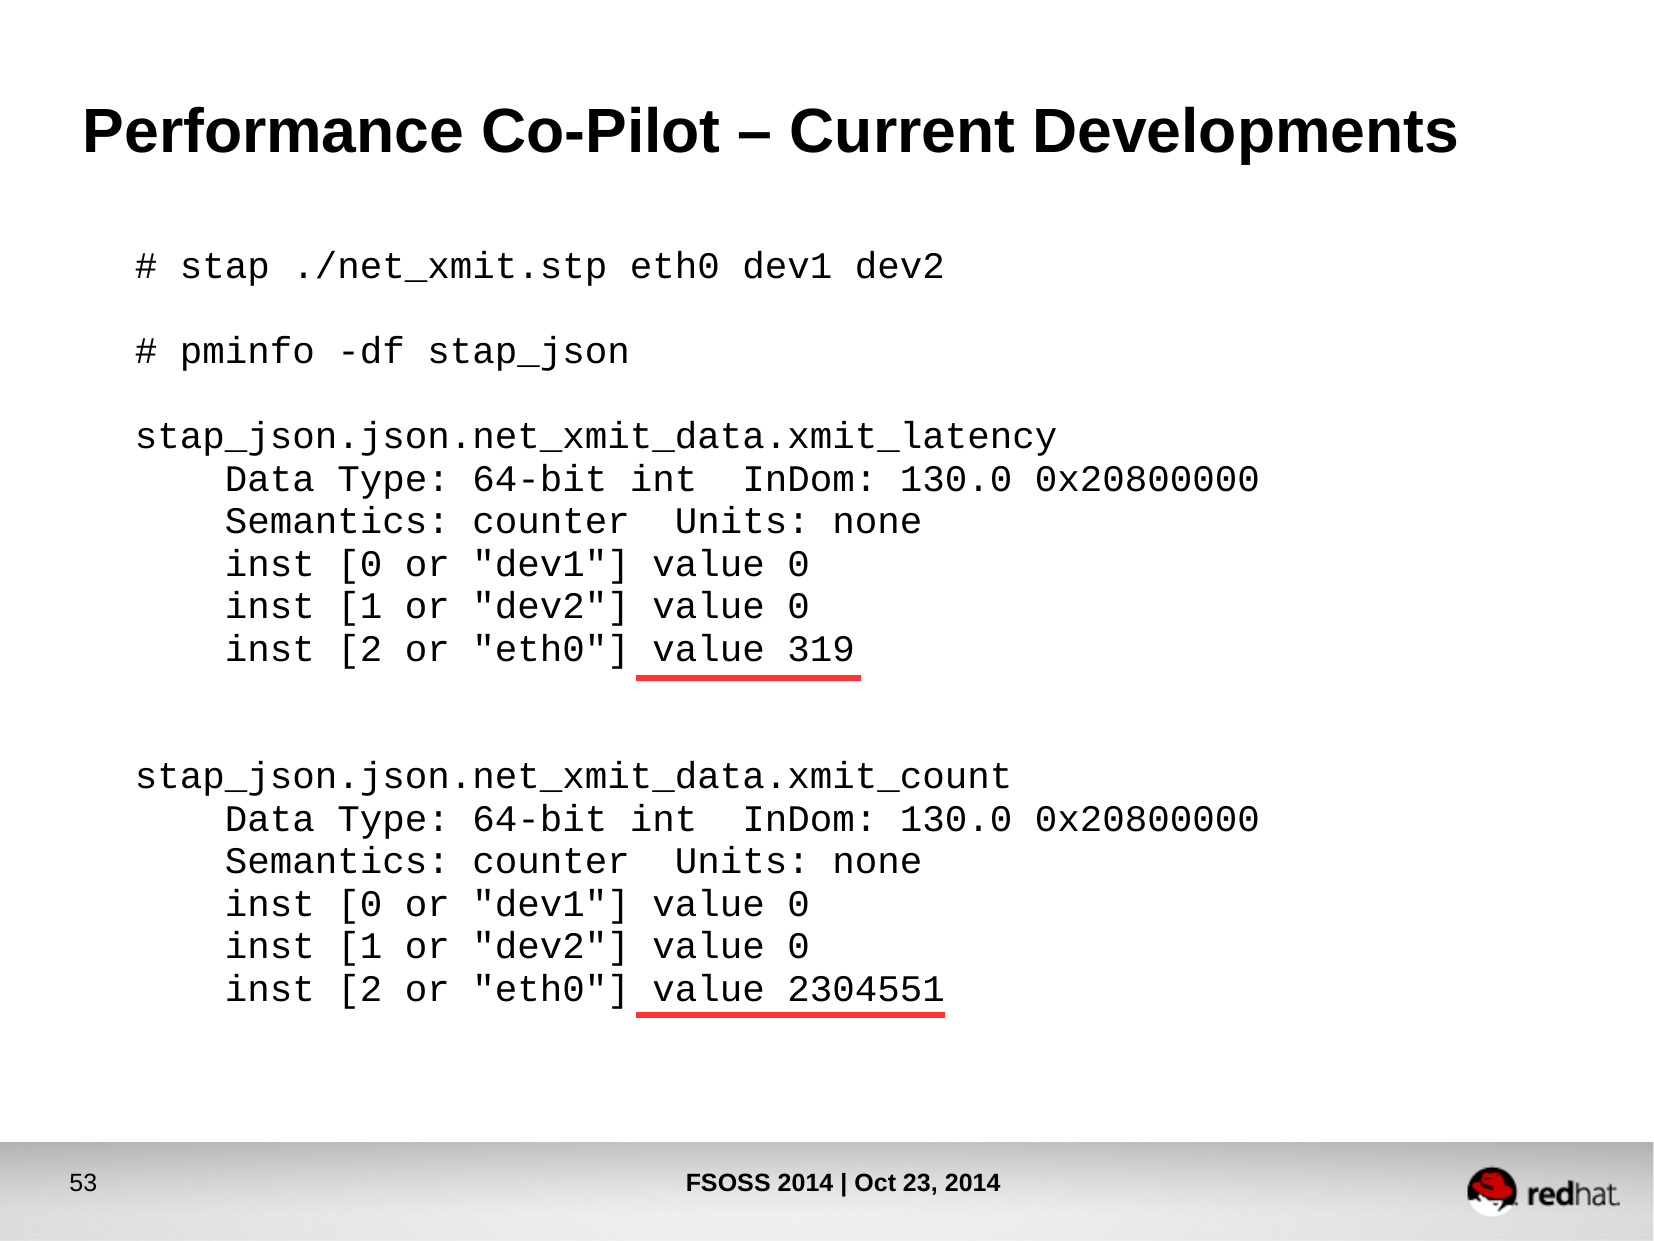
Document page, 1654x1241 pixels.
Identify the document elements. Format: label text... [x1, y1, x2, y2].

title Performance Co-Pilot – Current Developments [82, 37, 1571, 226]
text_box # stap ./net_xmit.stp eth0 dev1 dev2 # pminfo -df stap_json stap_json.json.net_xmit_data.xmit_latency Data Type: 64-bit int InDom: 130.0 0x20800000 Semantics: counter Units: none inst [0 or "dev1"] value 0 inst [1 or "dev2"] value 0 inst [2 or "eth0"] value 319 stap_json.json.net_xmit_data.xmit_count Data Type: 64-bit int InDom: 130.0 0x20800000 Semantics: counter Units: none inst [0 or "dev1"] value 0 inst [1 or "dev2"] value 0 inst [2 or "eth0"] value 2304551 [120, 240, 1411, 1063]
picture [0, 1142, 1654, 1241]
